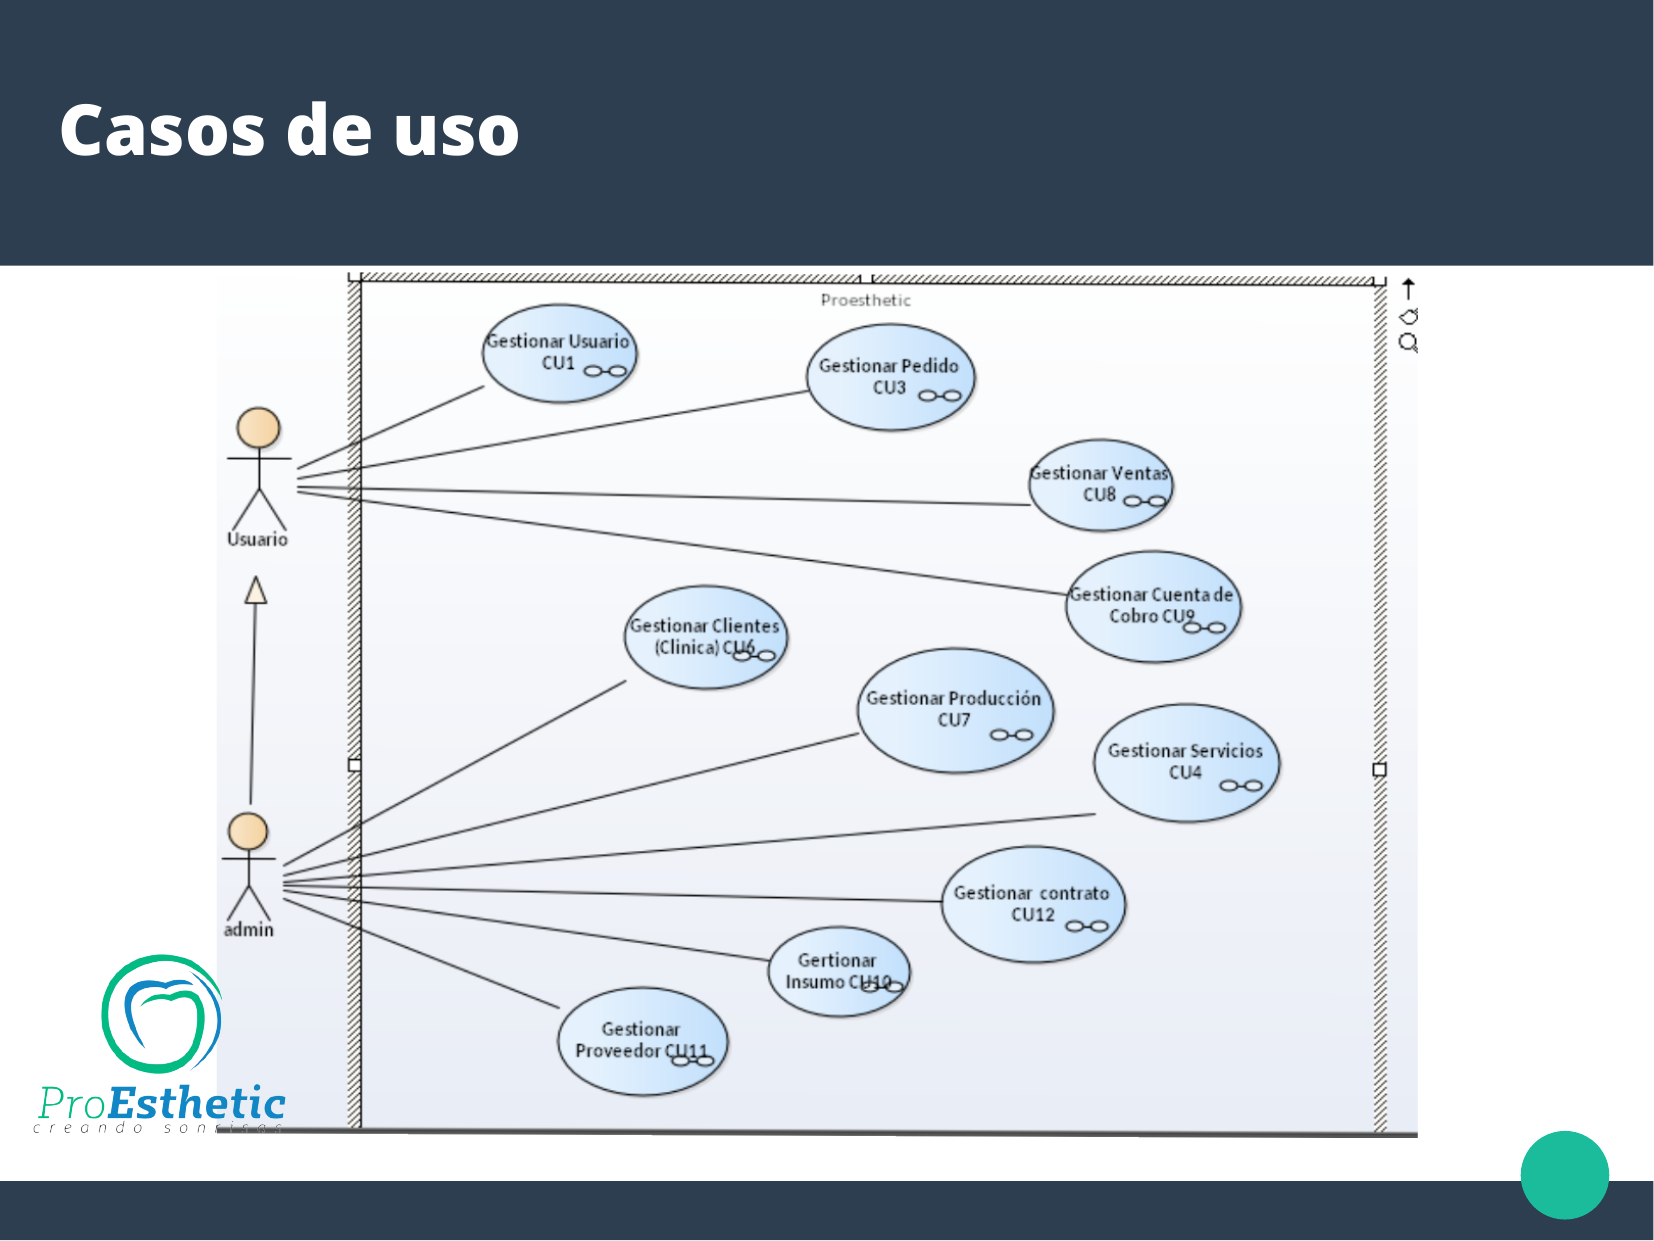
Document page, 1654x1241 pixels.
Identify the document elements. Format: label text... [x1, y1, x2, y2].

picture [0, 271, 1418, 1185]
title Casos de uso [59, 49, 1595, 207]
